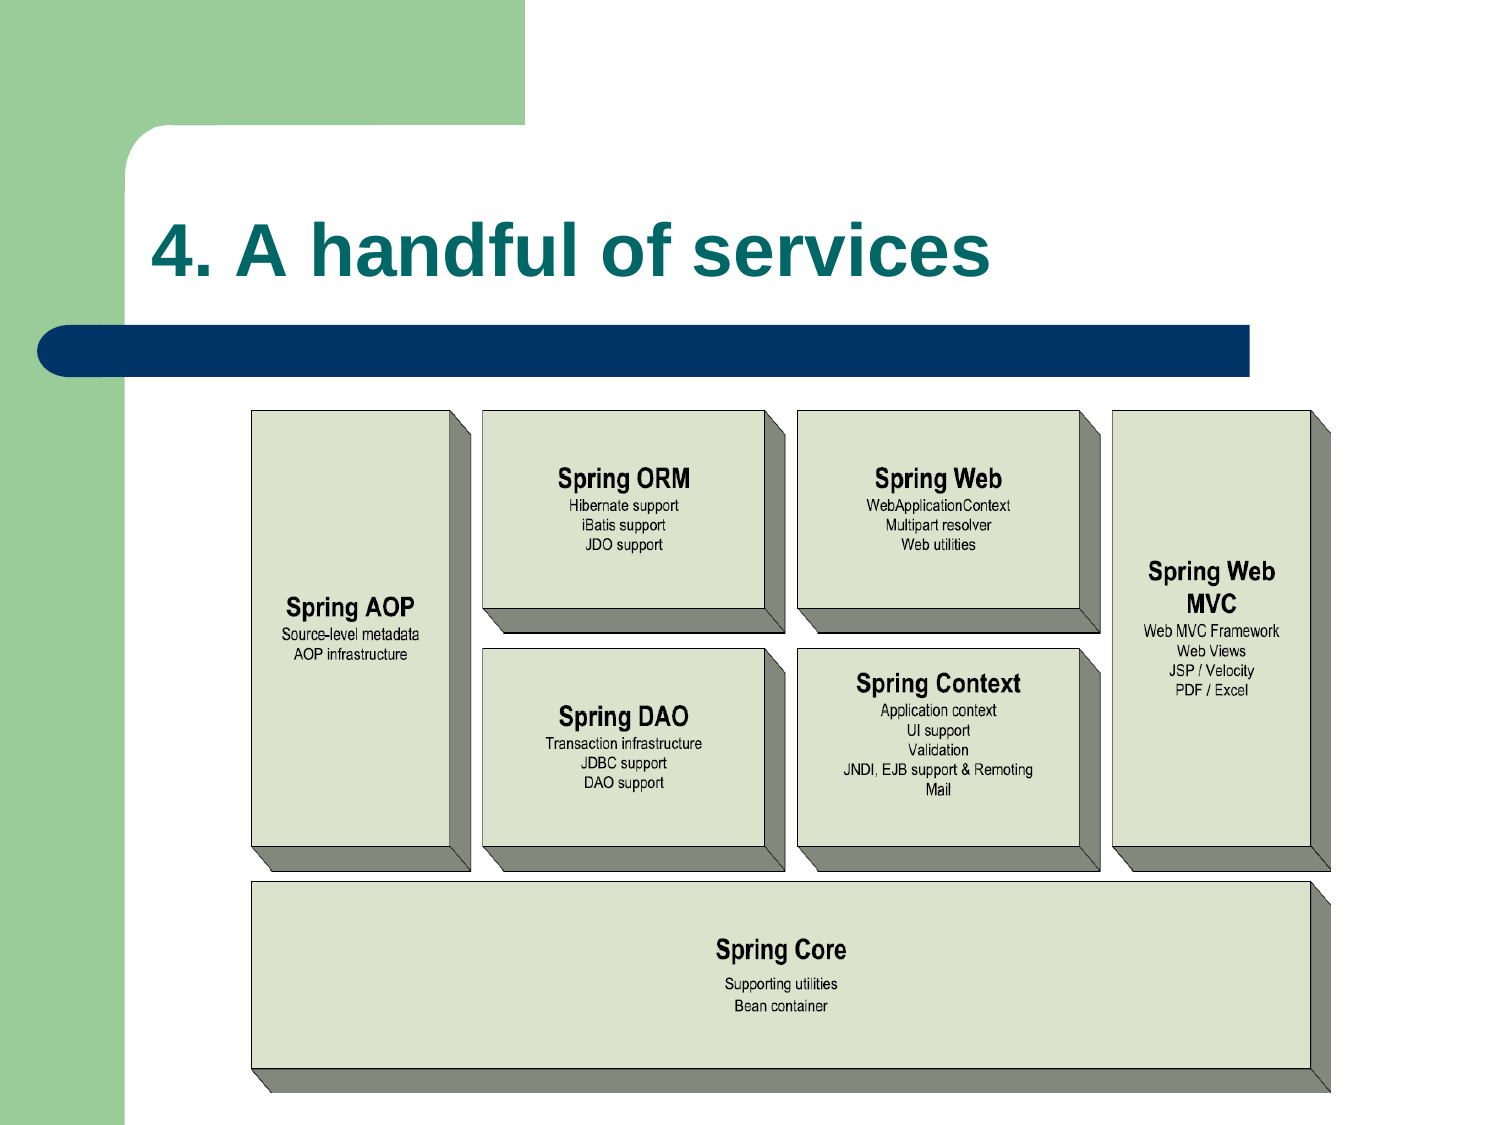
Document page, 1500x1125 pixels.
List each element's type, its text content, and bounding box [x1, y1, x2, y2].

text_box 4. A handful of services [136, 136, 1414, 301]
picture [242, 397, 1341, 1106]
